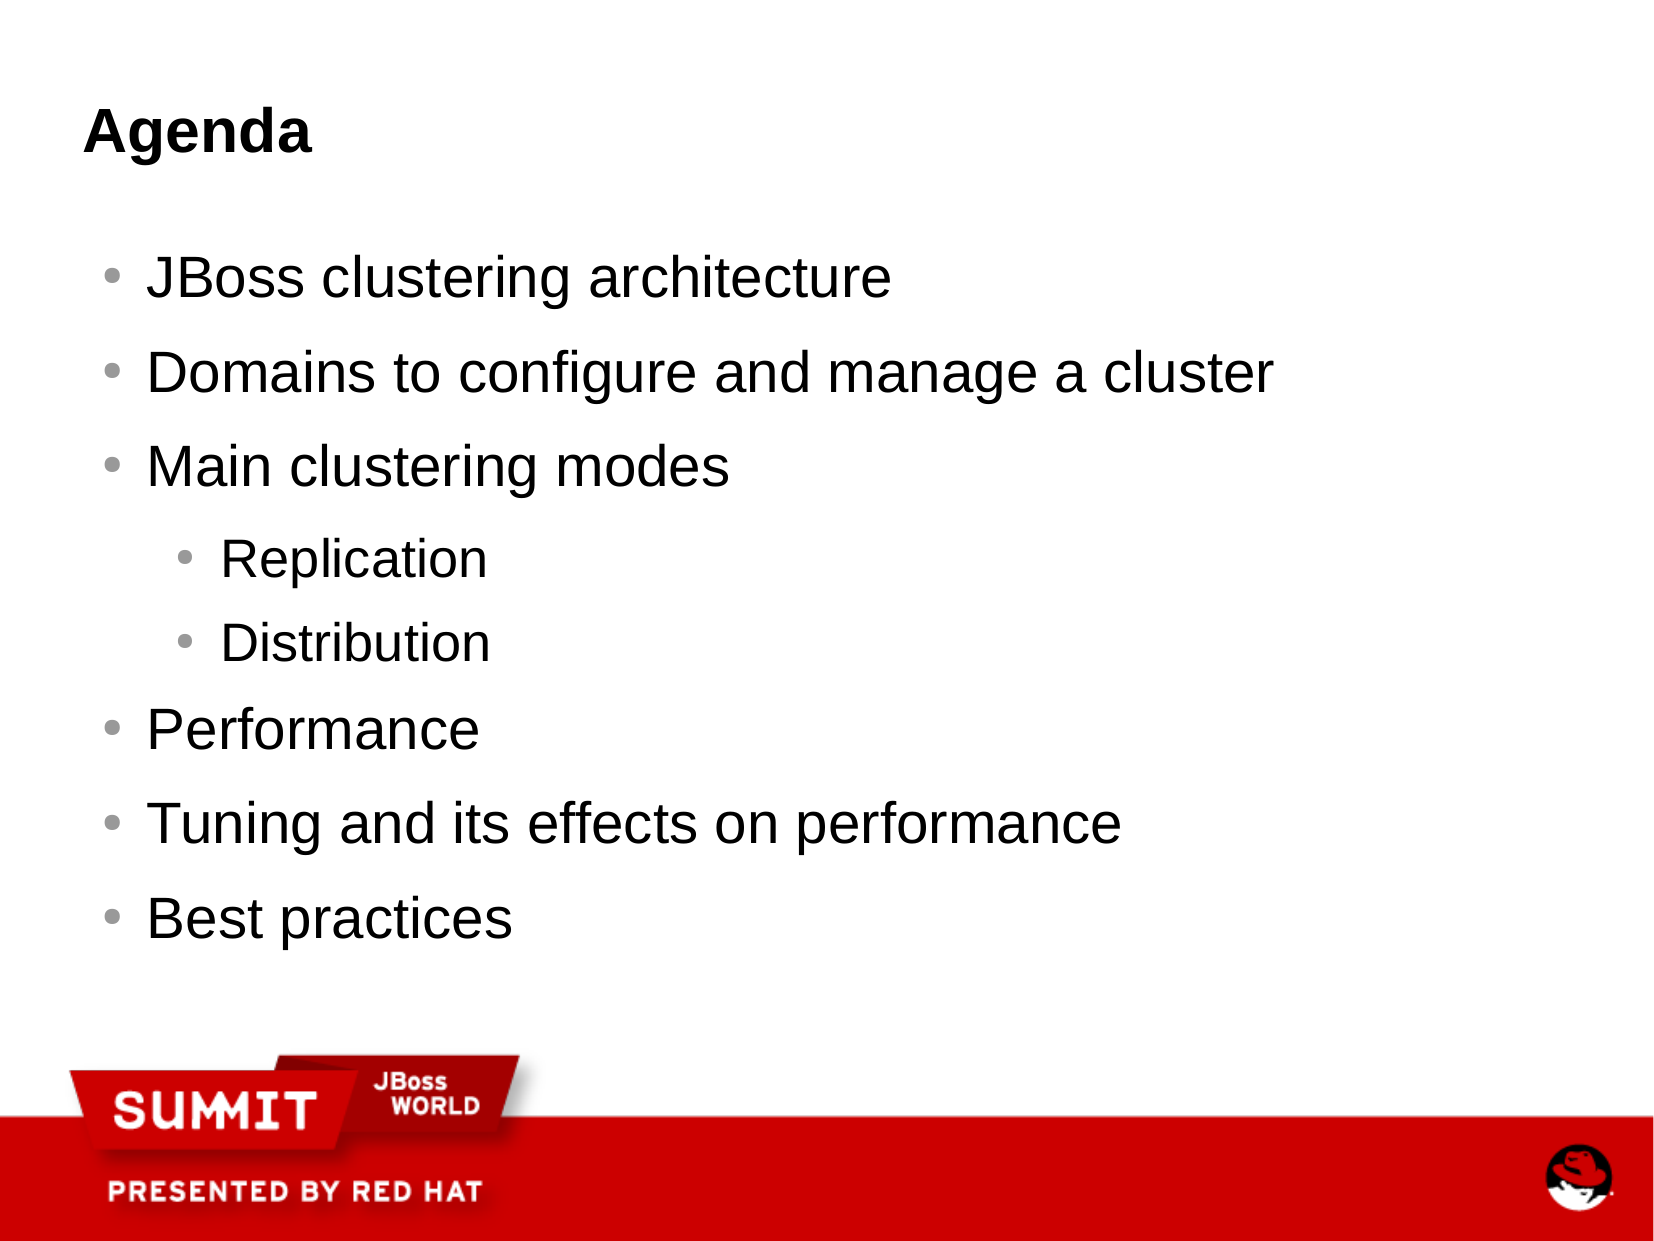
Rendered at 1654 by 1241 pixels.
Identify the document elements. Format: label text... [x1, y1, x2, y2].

list JBoss clustering architecture Domains to configure and manage a cluster Main clustering modes Replication Distribution Performance Tuning and its effects on performance Best practices [86, 244, 1576, 1039]
title Agenda [82, 37, 1571, 226]
picture [0, 1043, 1654, 1241]
